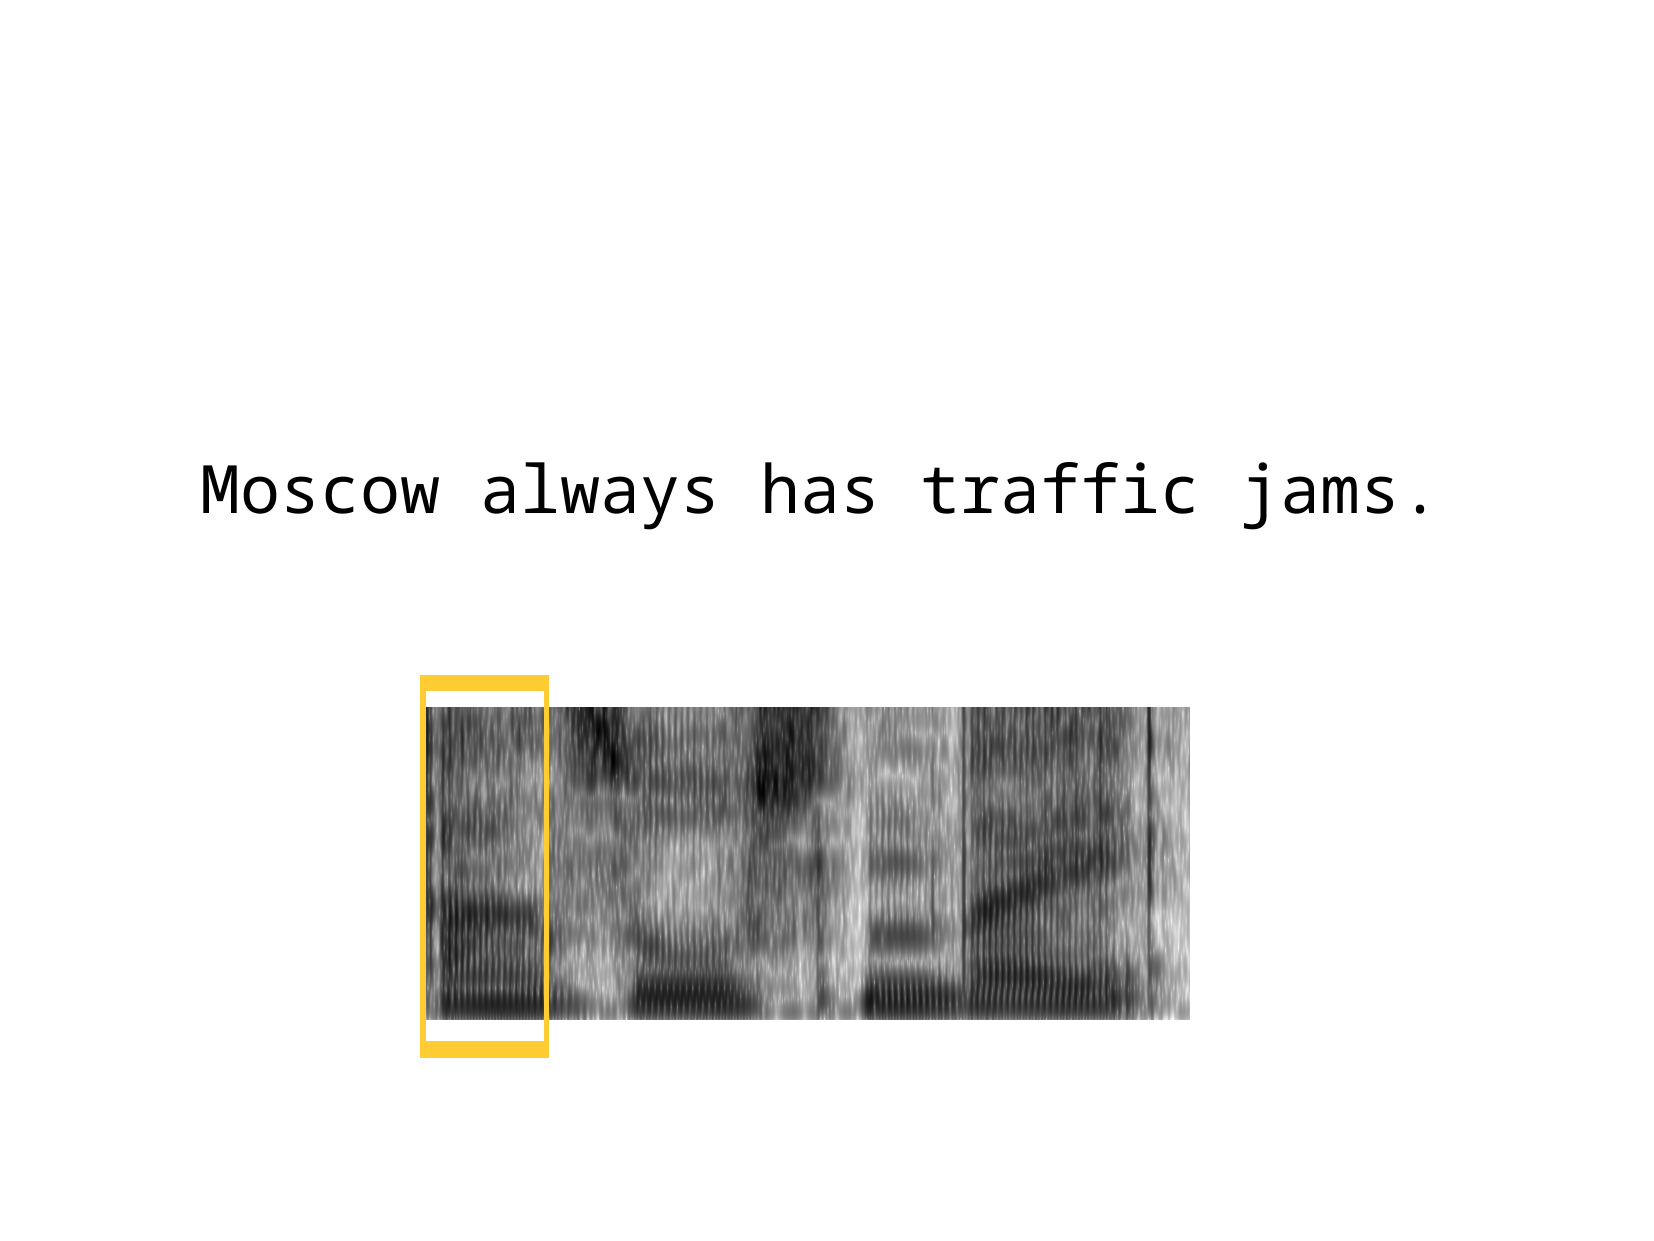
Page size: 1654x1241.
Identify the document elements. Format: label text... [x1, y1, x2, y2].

text_box Moscow always has traffic jams. [185, 434, 1471, 526]
picture [420, 675, 1190, 1059]
